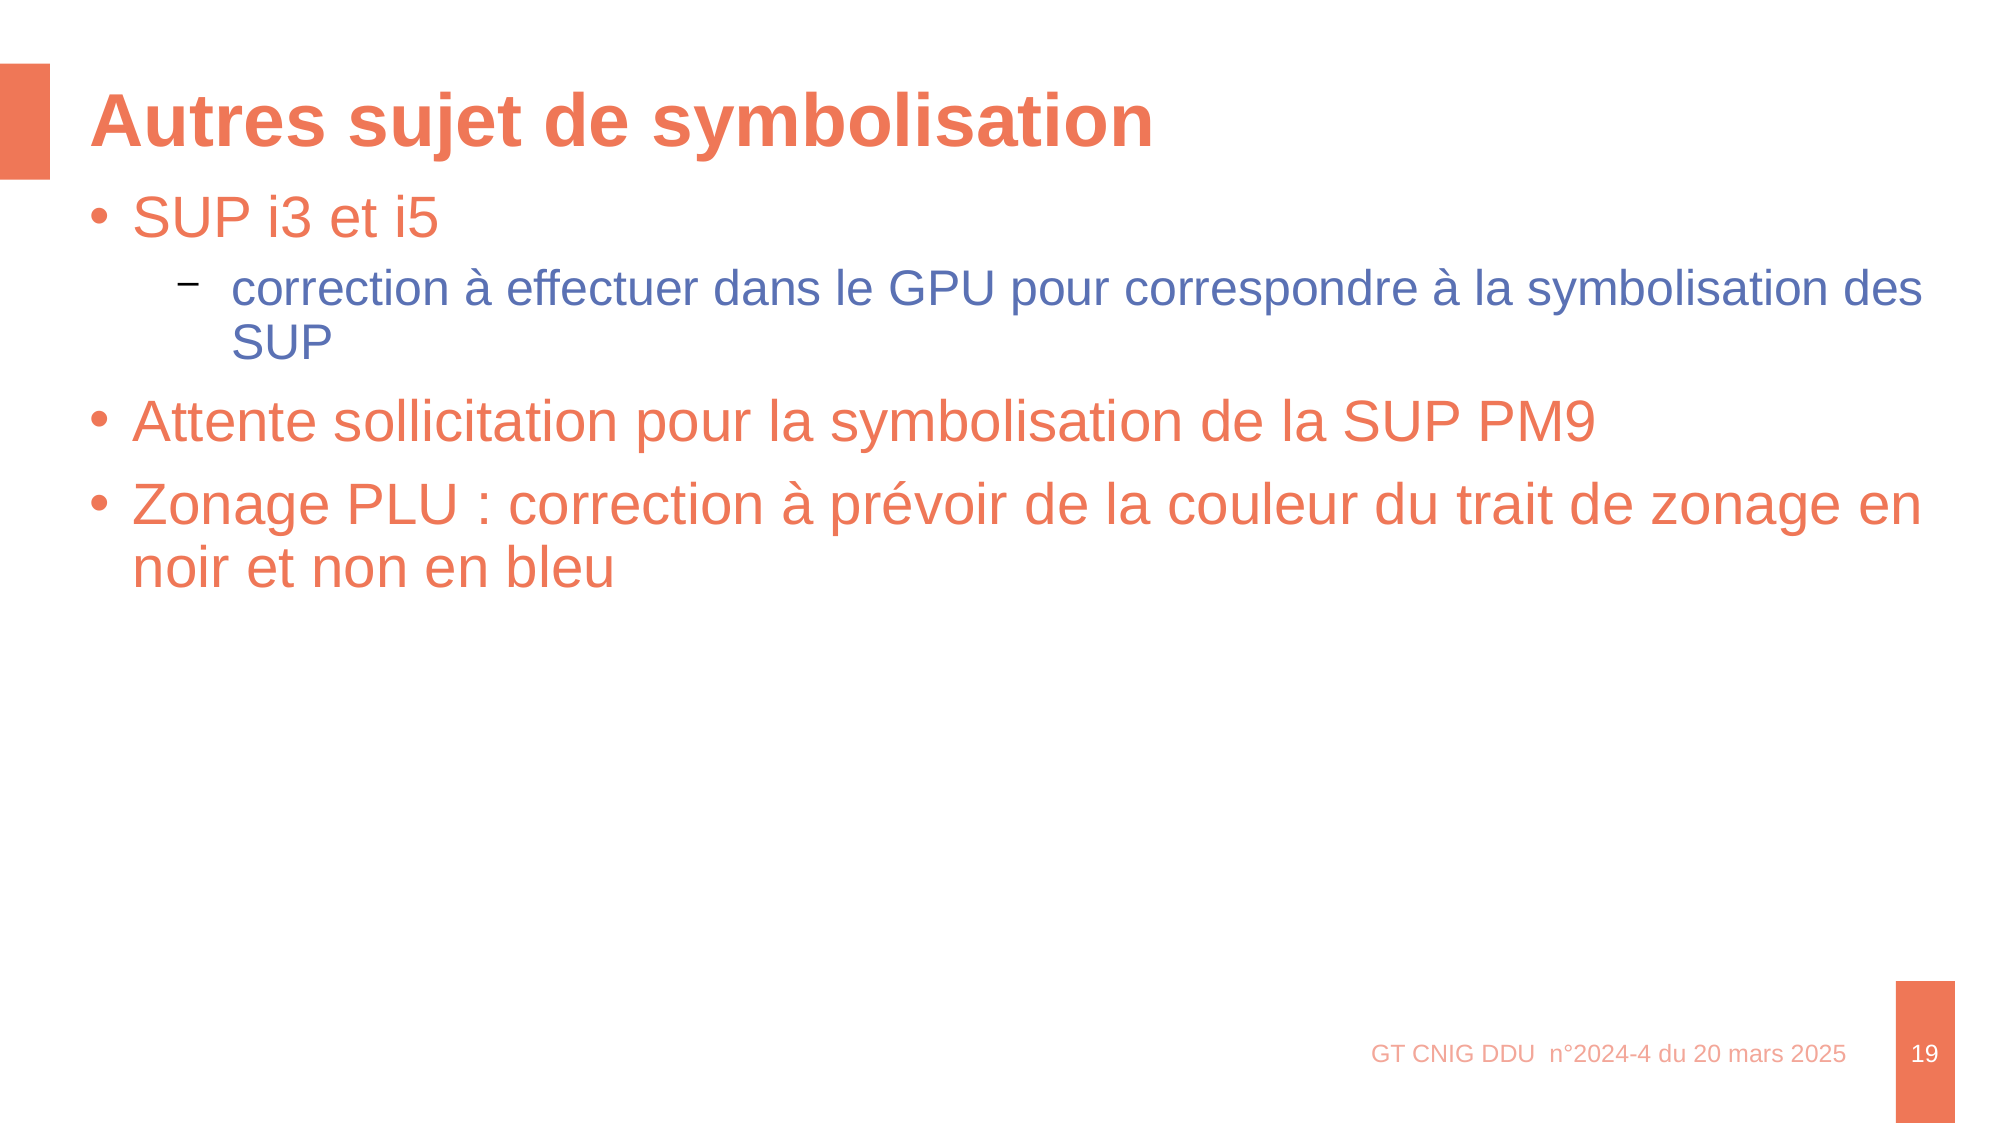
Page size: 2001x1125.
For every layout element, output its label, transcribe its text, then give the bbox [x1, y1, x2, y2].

title Autres sujet de symbolisation [74, 70, 1863, 174]
list SUP i3 et i5 correction à effectuer dans le GPU pour correspondre à la symbolisation des SUP Attente sollicitation pour la symbolisation de la SUP PM9 Zonage PLU : correction à prévoir de la couleur du trait de zonage en noir et non en bleu [74, 179, 1979, 1004]
